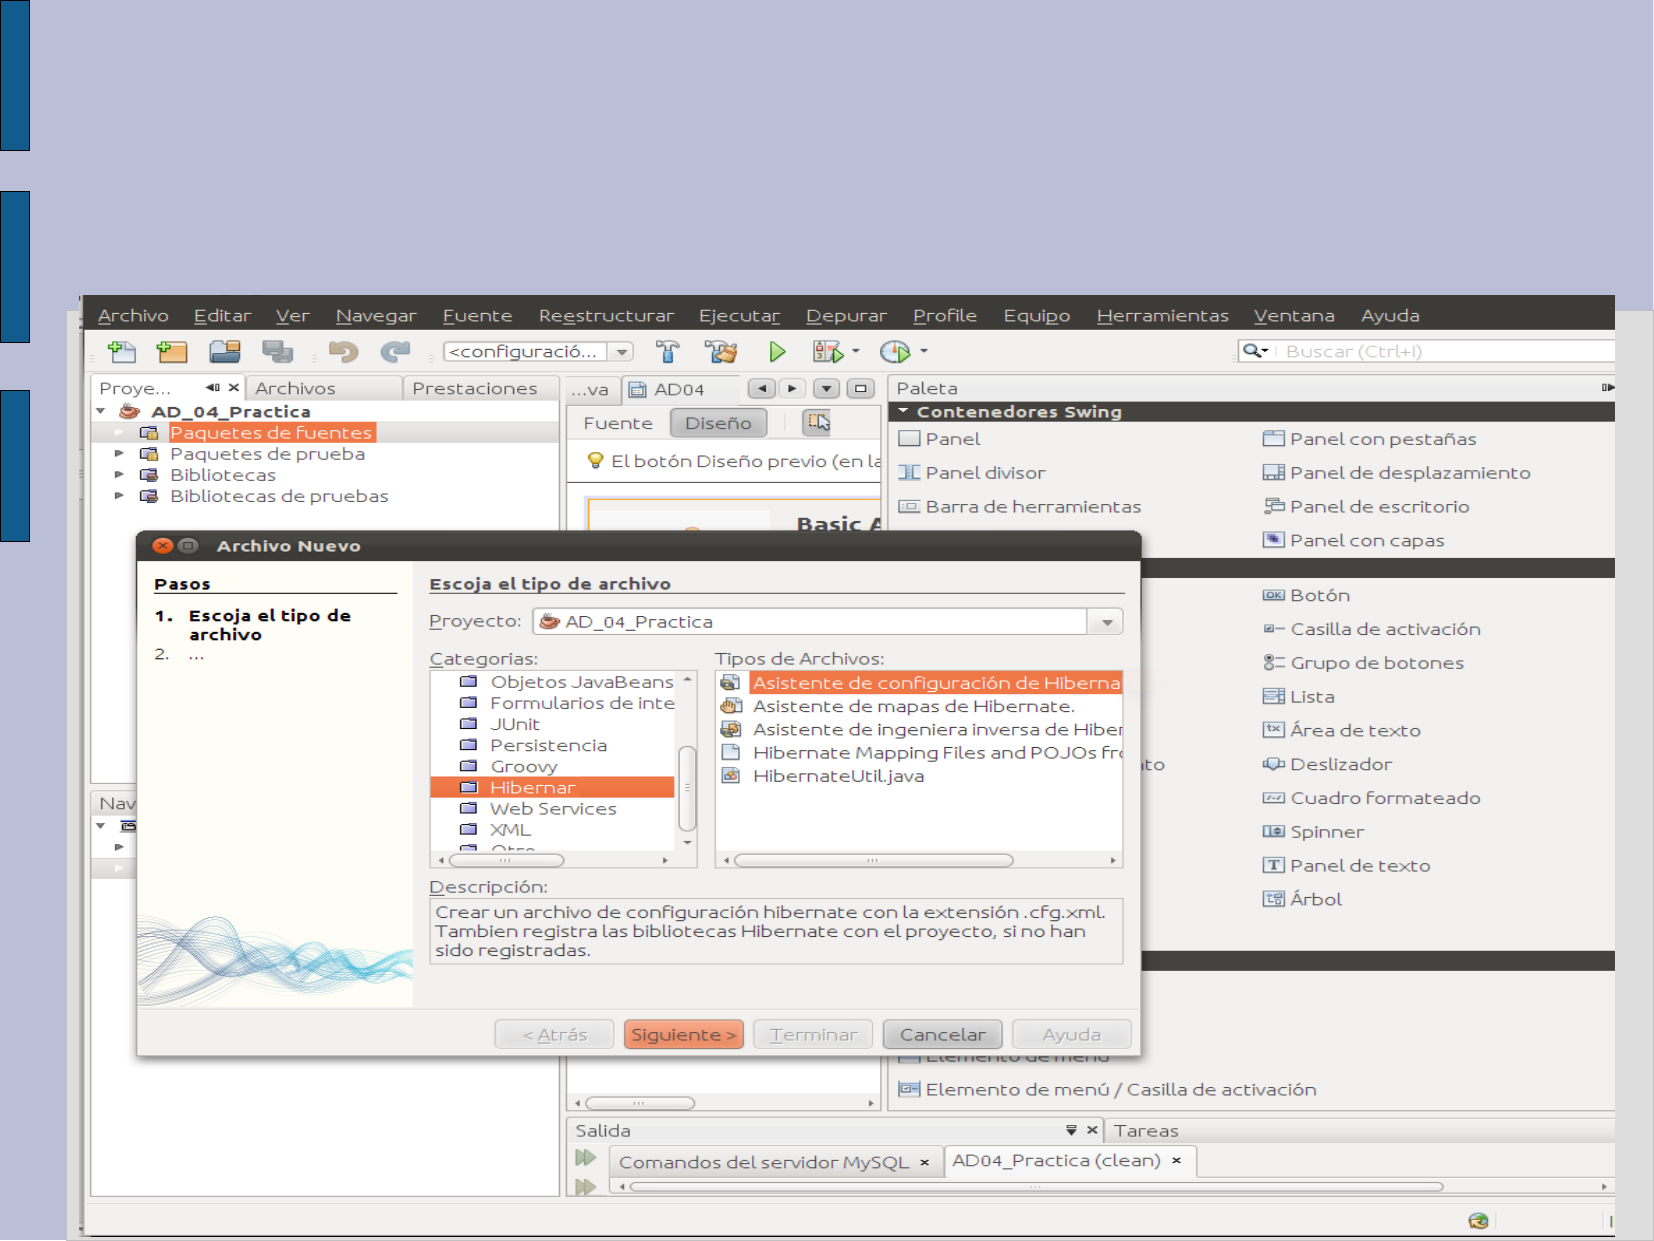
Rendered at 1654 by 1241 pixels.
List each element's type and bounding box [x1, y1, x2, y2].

picture [79, 295, 1615, 1237]
